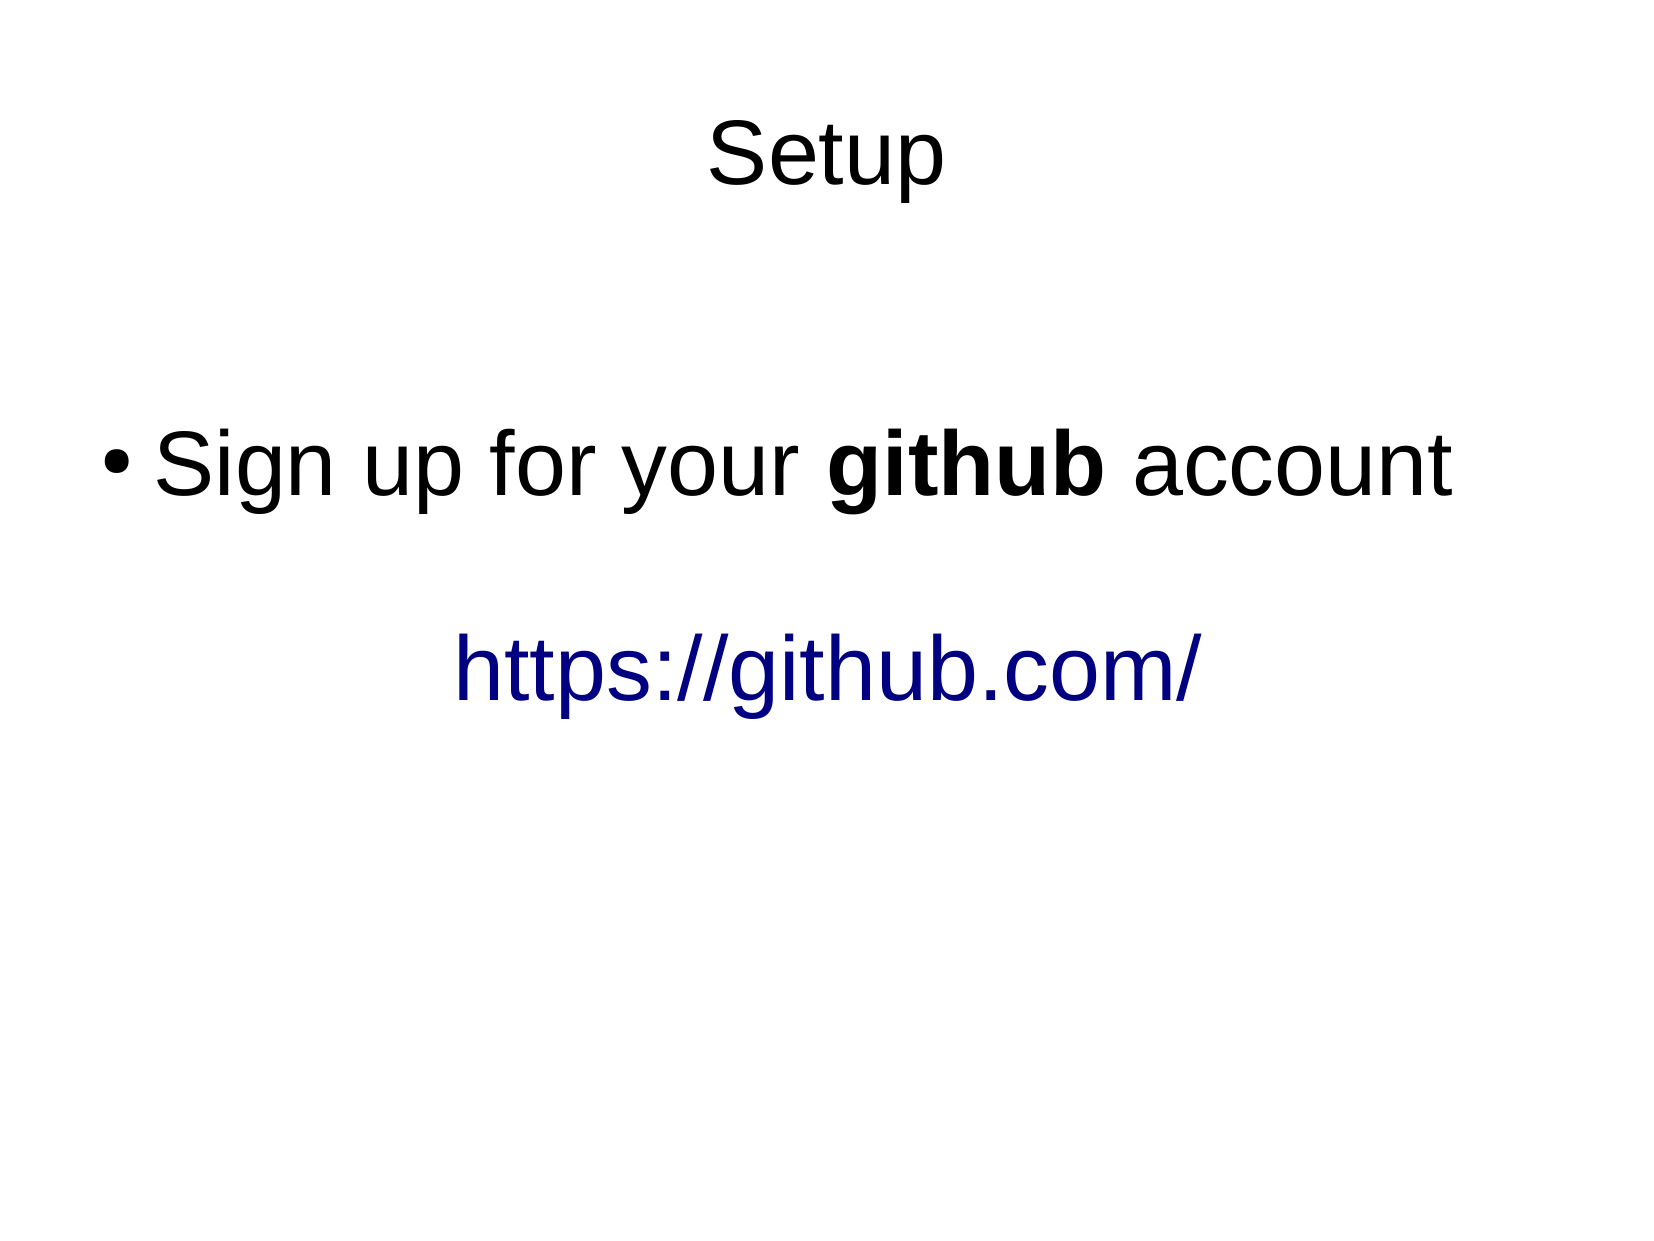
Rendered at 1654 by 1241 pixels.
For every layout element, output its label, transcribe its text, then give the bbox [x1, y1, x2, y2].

title Setup [82, 49, 1571, 257]
list Sign up for your github account https://github.com/ [82, 412, 1571, 1056]
